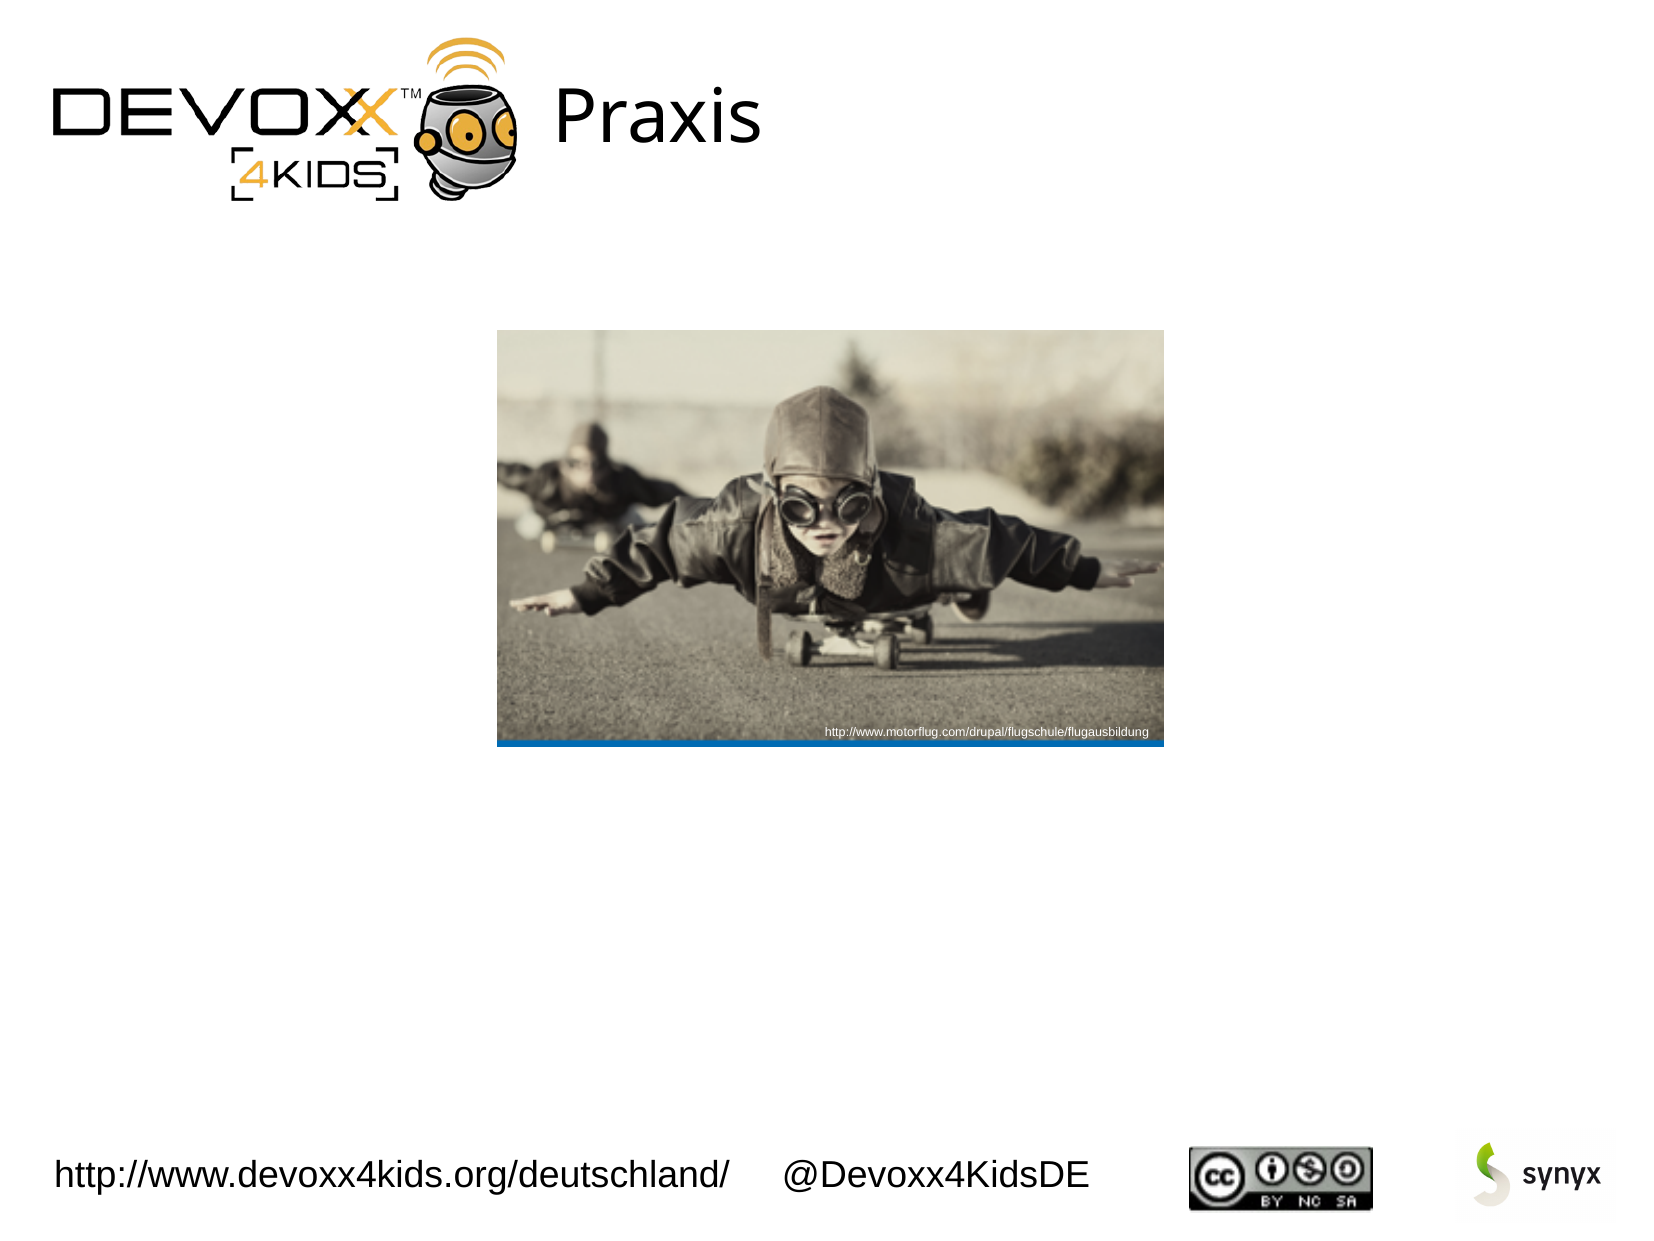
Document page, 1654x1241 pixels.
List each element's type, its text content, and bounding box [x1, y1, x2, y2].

title Praxis [537, 60, 1595, 302]
picture [1455, 1128, 1616, 1223]
text_box http://www.motorflug.com/drupal/flugschule/flugausbildung [810, 717, 1164, 747]
picture [497, 330, 1164, 747]
picture [1189, 1146, 1373, 1213]
picture [53, 37, 517, 201]
